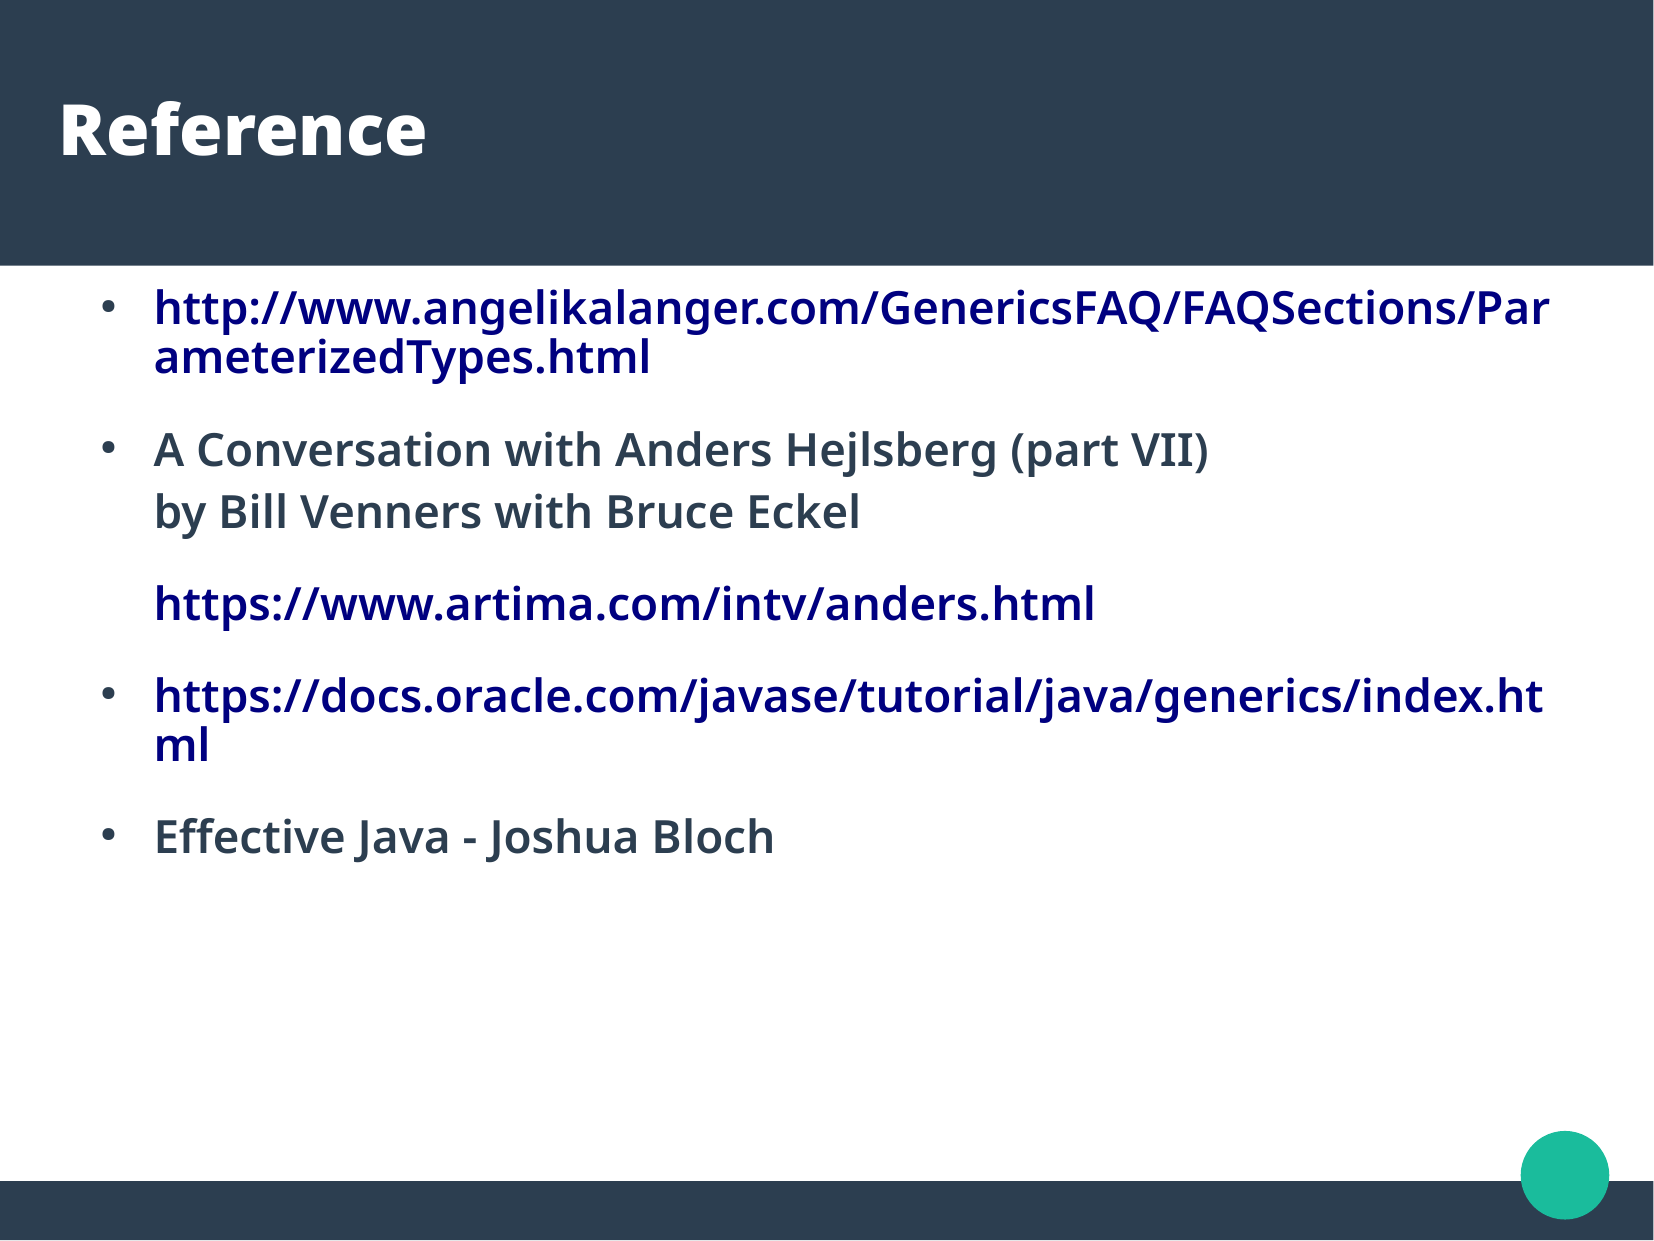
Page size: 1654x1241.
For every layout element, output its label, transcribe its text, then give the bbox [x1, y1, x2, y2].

title Reference [59, 49, 1595, 207]
list http://www.angelikalanger.com/GenericsFAQ/FAQSections/ParameterizedTypes.html A Conversation with Anders Hejlsberg (part VII) by Bill Venners with Bruce Eckel https://www.artima.com/intv/anders.html https://docs.oracle.com/javase/tutorial/java/generics/index.html Effective Java - Joshua Bloch [82, 275, 1571, 1089]
